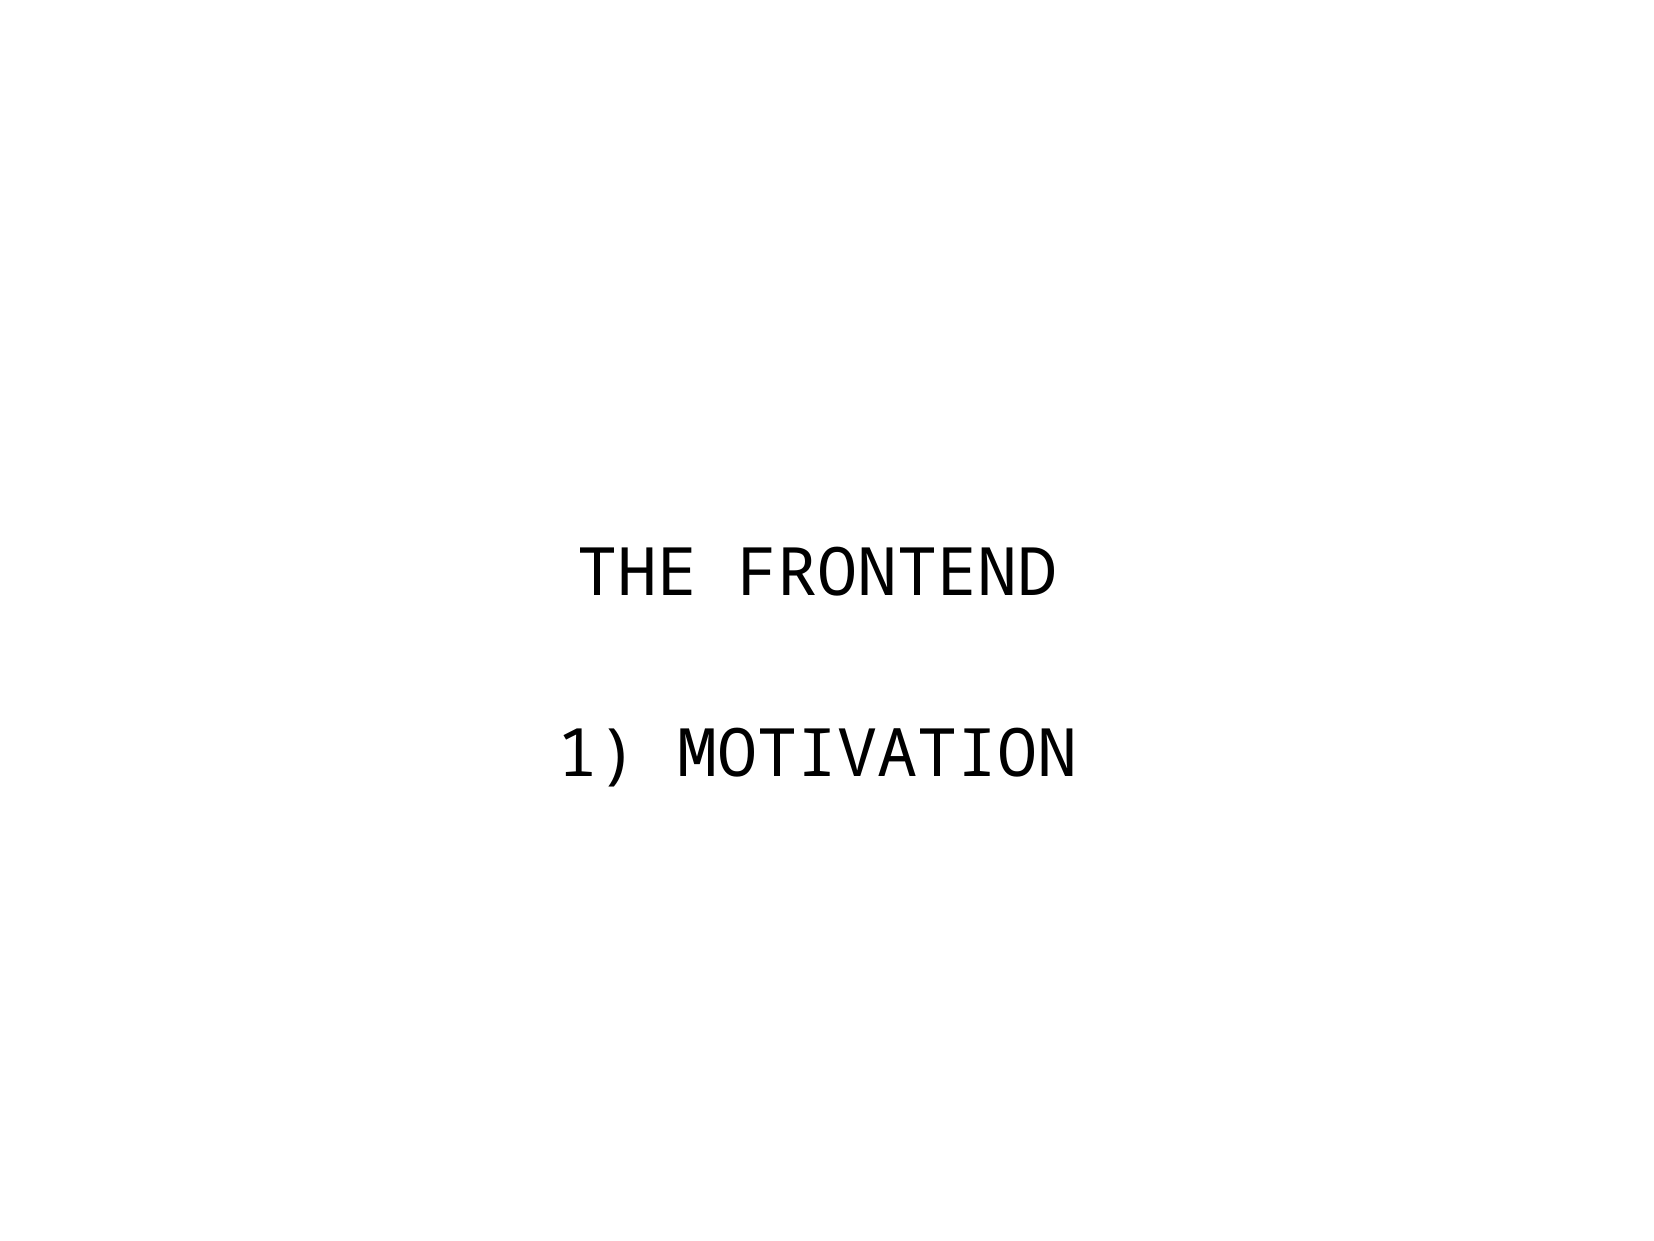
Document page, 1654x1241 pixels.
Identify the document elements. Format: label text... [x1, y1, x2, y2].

text_box THE FRONTEND 1) MOTIVATION [510, 480, 1126, 841]
